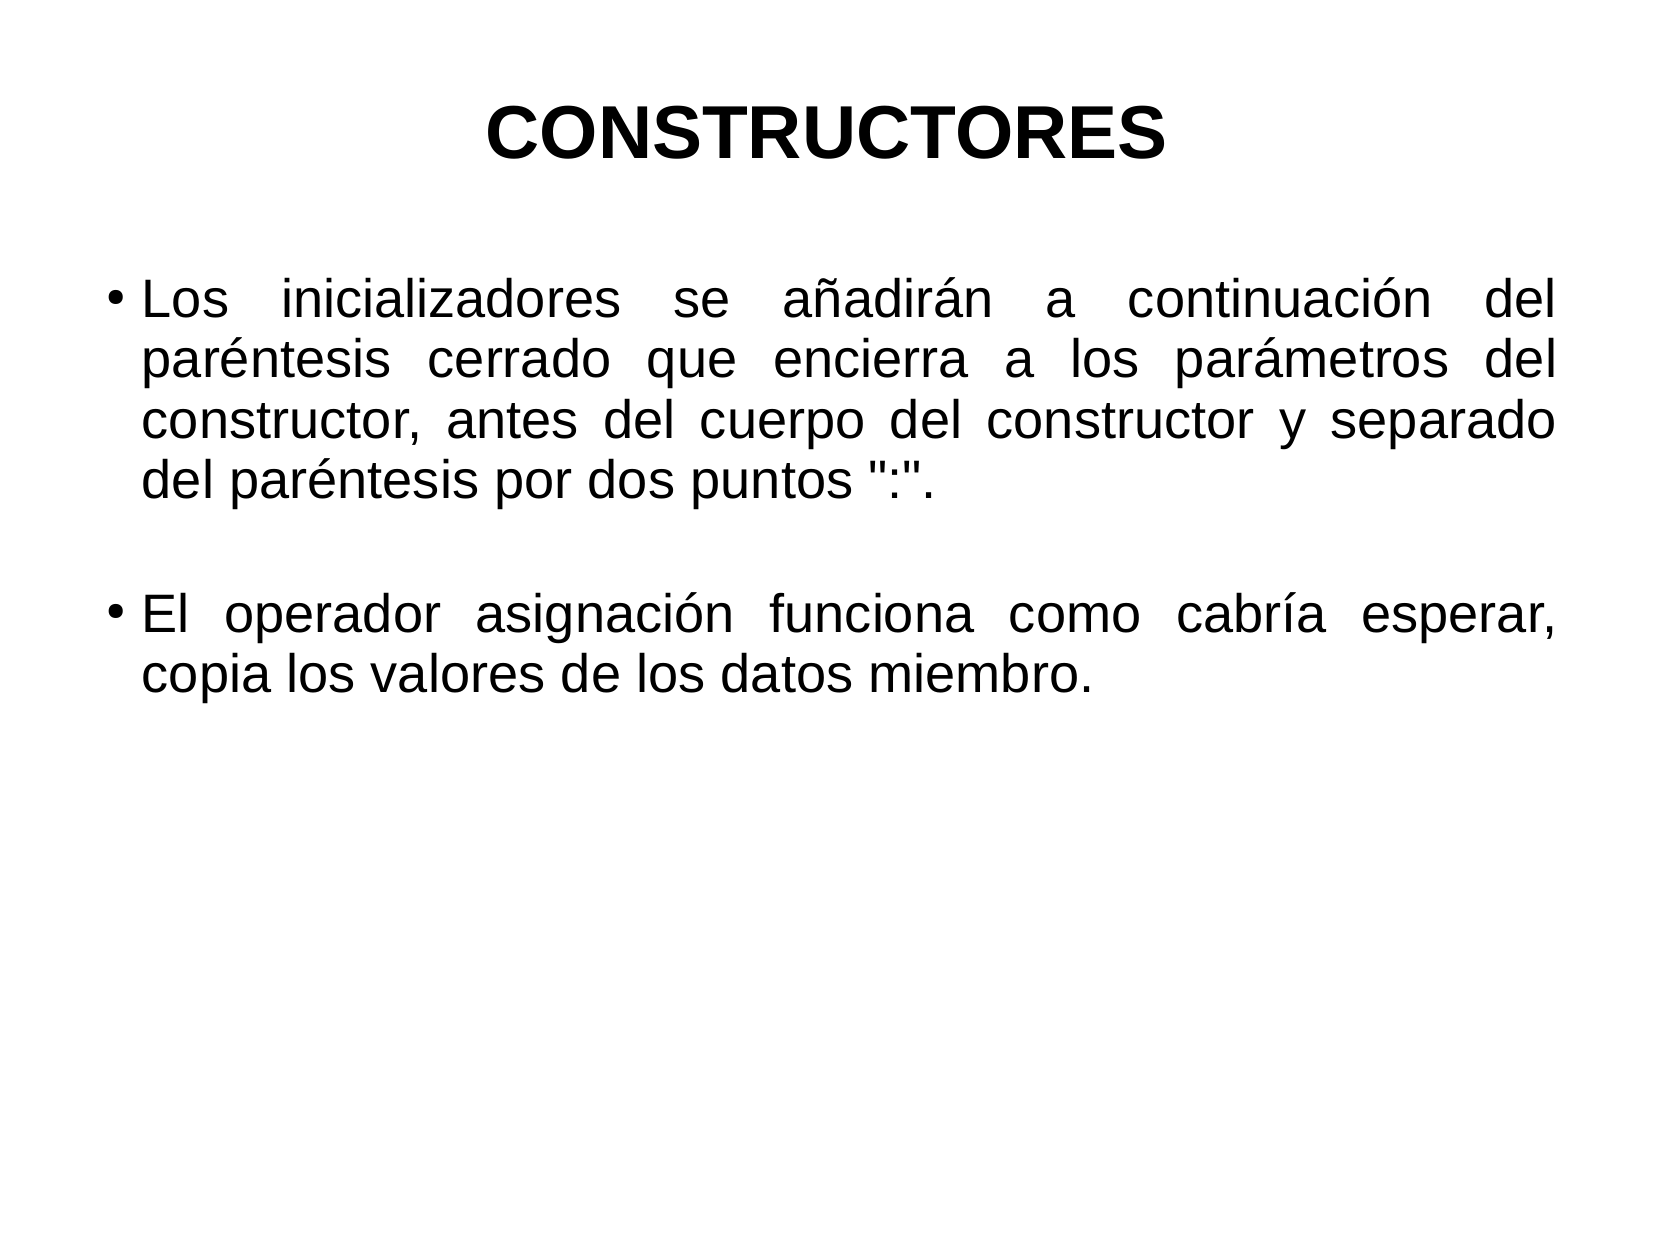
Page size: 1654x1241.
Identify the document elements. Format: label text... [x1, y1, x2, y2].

title CONSTRUCTORES [82, 29, 1571, 237]
text_box Los inicializadores se añadirán a continuación del paréntesis cerrado que encierra a los parámetros del constructor, antes del cuerpo del constructor y separado del paréntesis por dos puntos ":". El operador asignación funciona como cabría esperar, copia los valores de los datos miembro. [106, 268, 1560, 1177]
